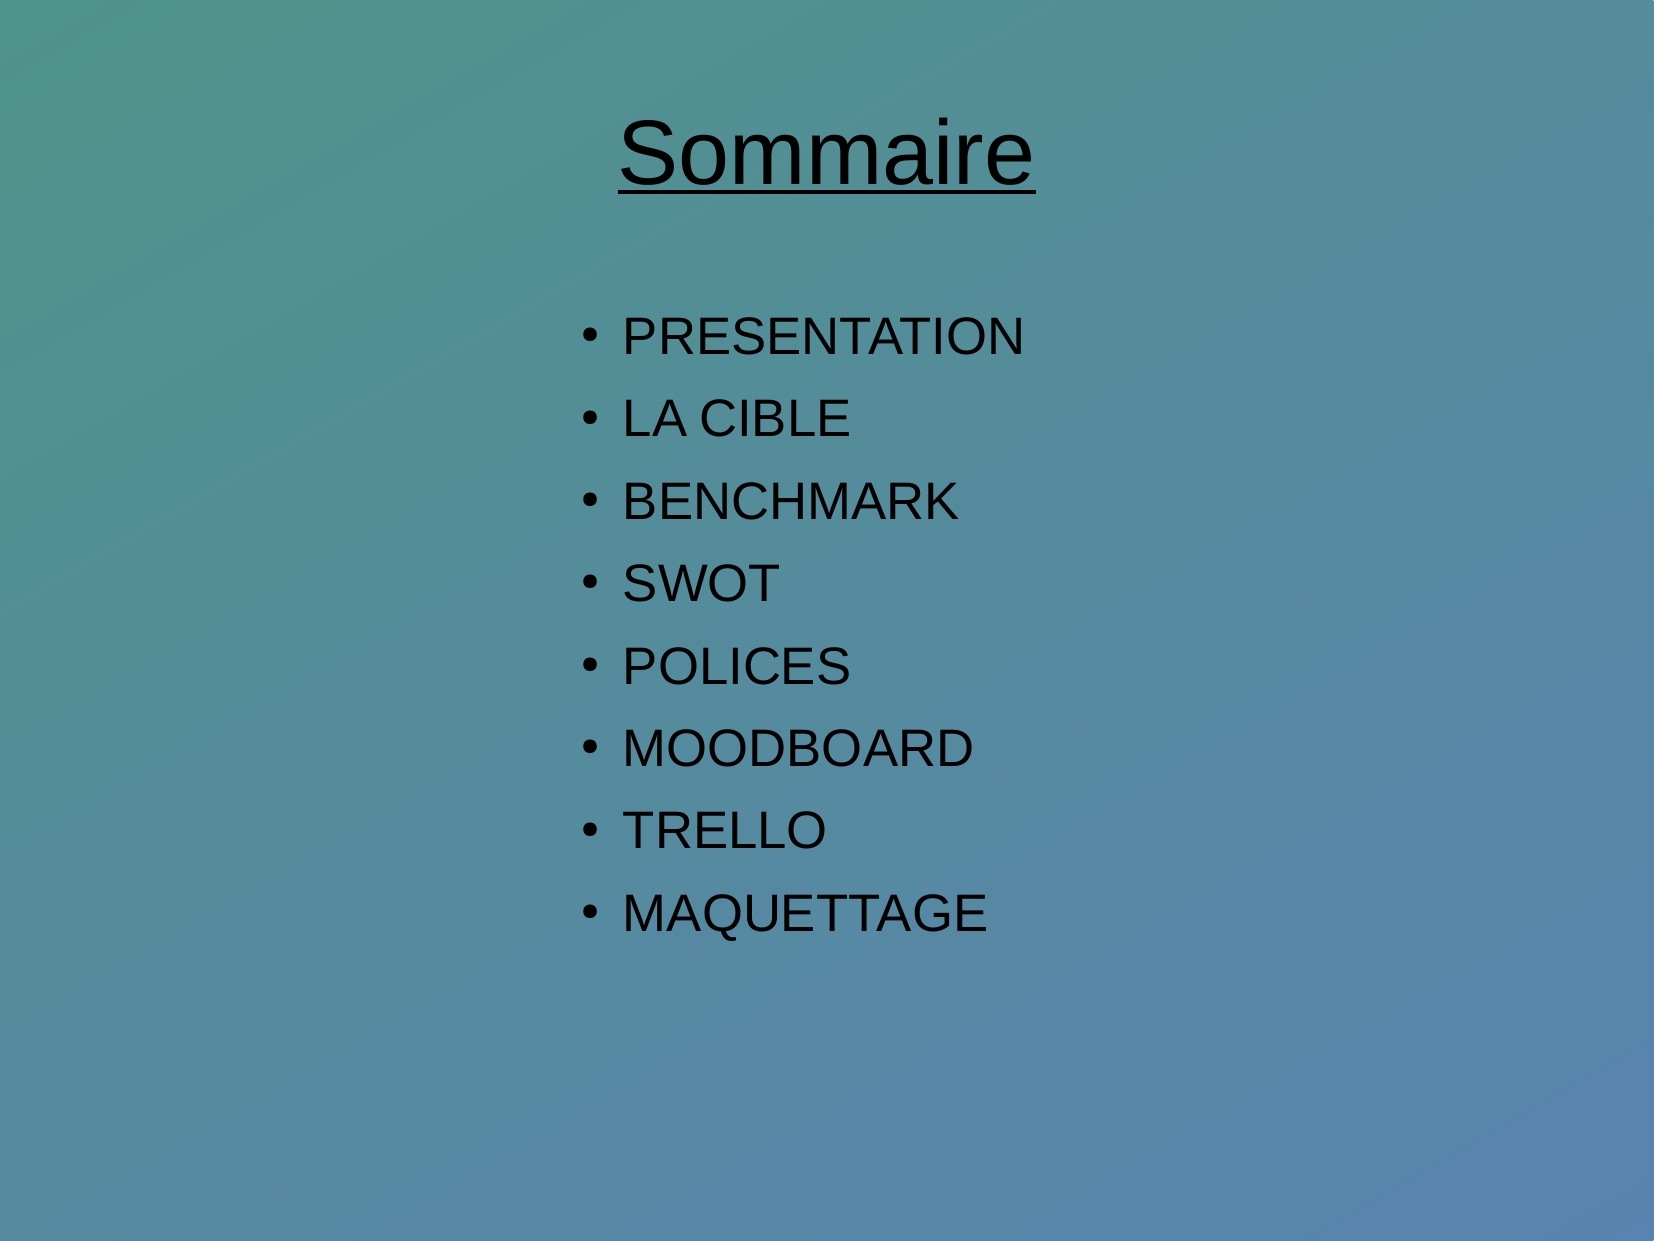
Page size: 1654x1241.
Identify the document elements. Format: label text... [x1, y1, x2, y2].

title Sommaire [82, 49, 1571, 257]
list PRESENTATION LA CIBLE BENCHMARK SWOT POLICES MOODBOARD TRELLO MAQUETTAGE [566, 224, 1654, 944]
